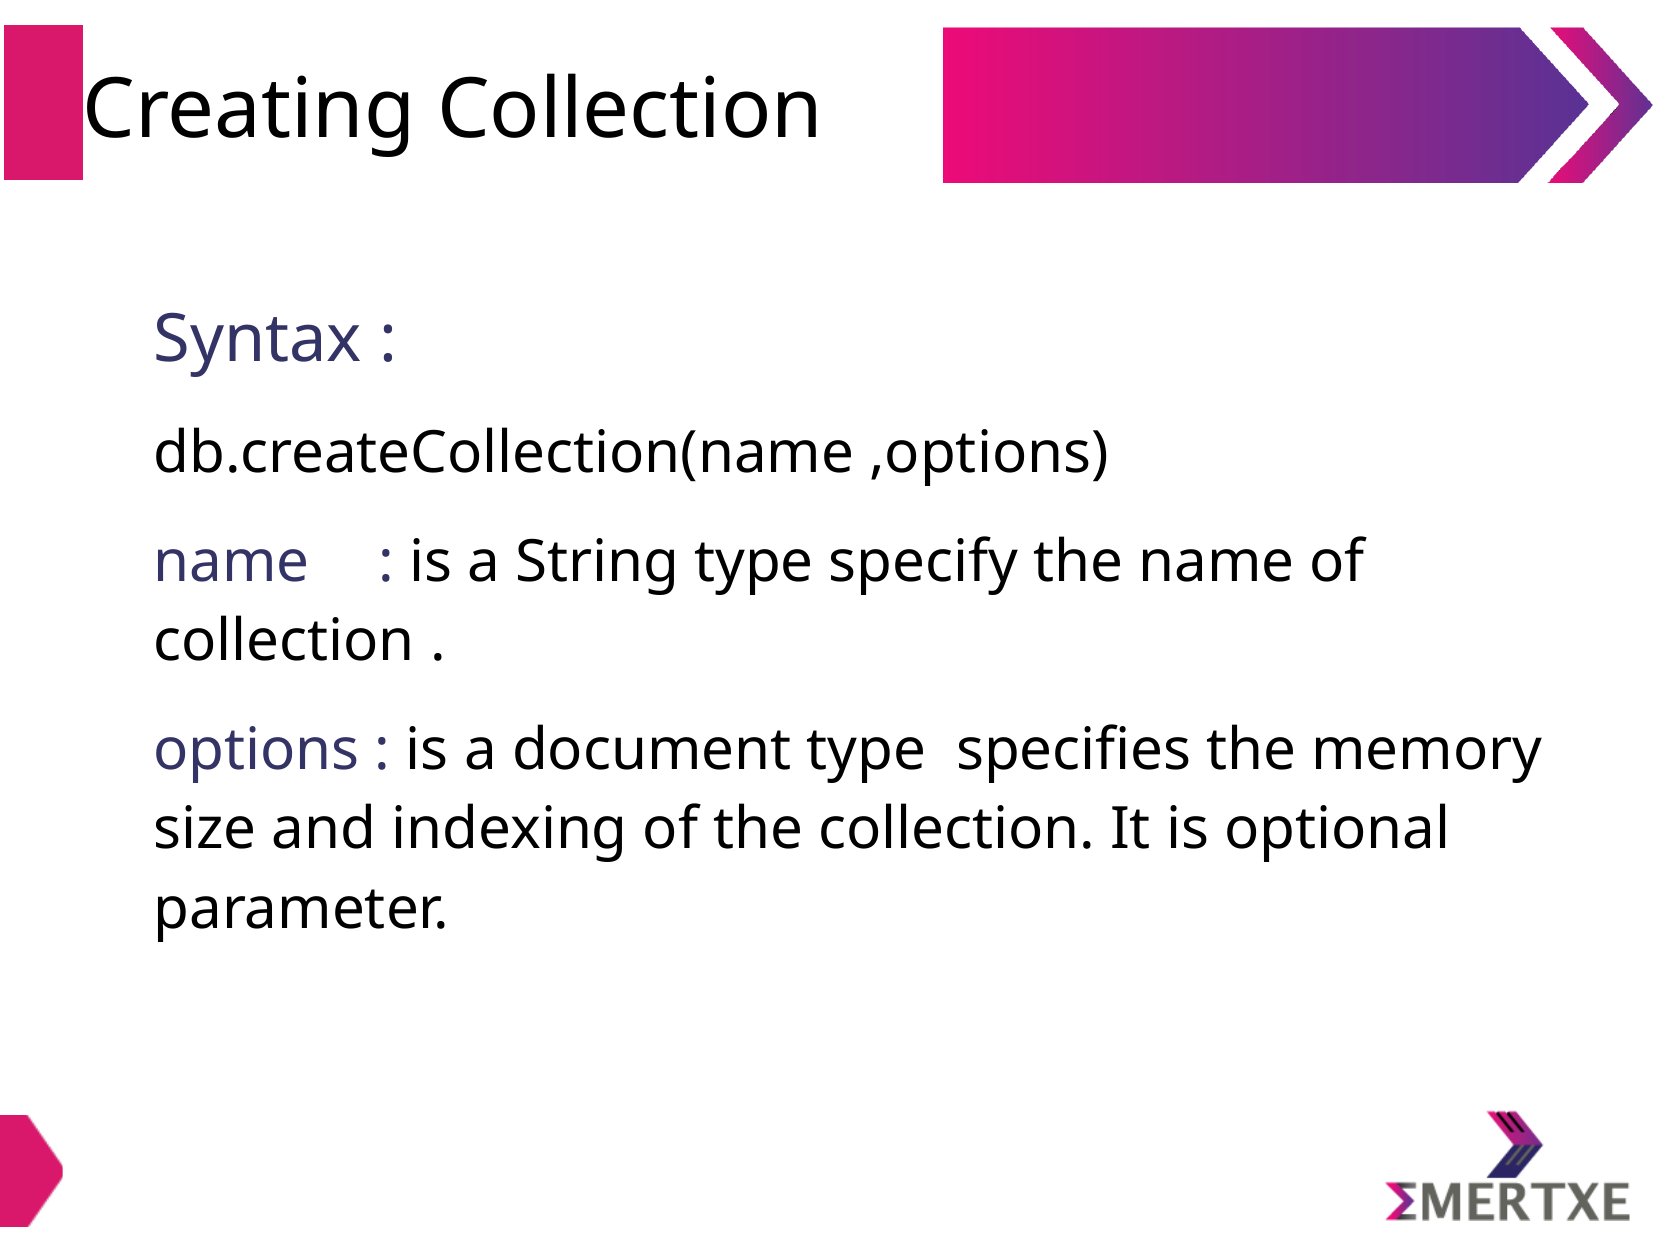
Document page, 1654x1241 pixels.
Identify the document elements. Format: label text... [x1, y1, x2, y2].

picture [1571, 27, 1653, 183]
title Creating Collection [82, 2, 1571, 210]
list Syntax : db.createCollection(name ,options) name : is a String type specify the name of collection . options : is a document type specifies the memory size and indexing of the collection. It is optional parameter. [82, 290, 1571, 1010]
picture [1385, 1107, 1631, 1221]
